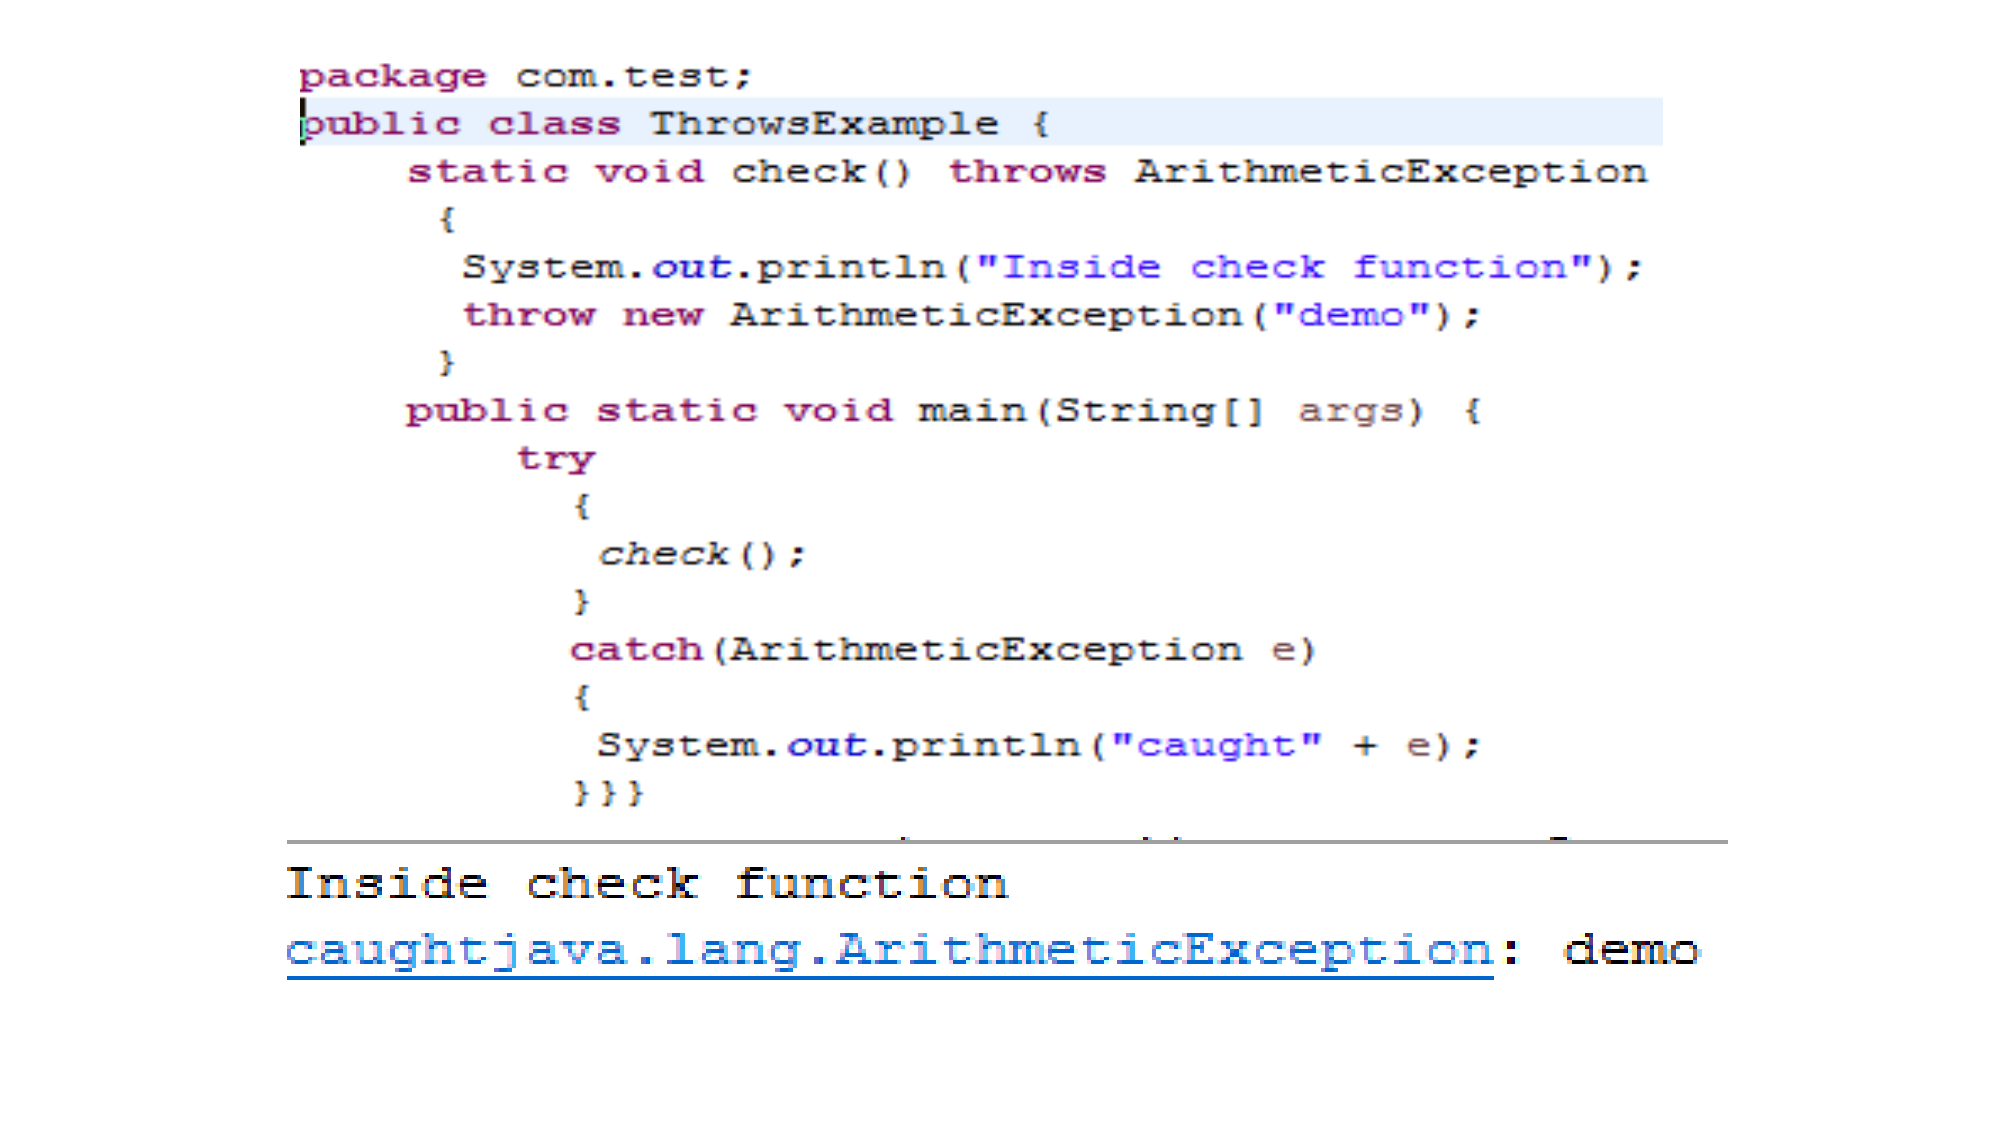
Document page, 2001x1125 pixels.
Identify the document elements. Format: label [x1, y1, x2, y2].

picture [287, 837, 1728, 1050]
picture [300, 62, 1663, 824]
